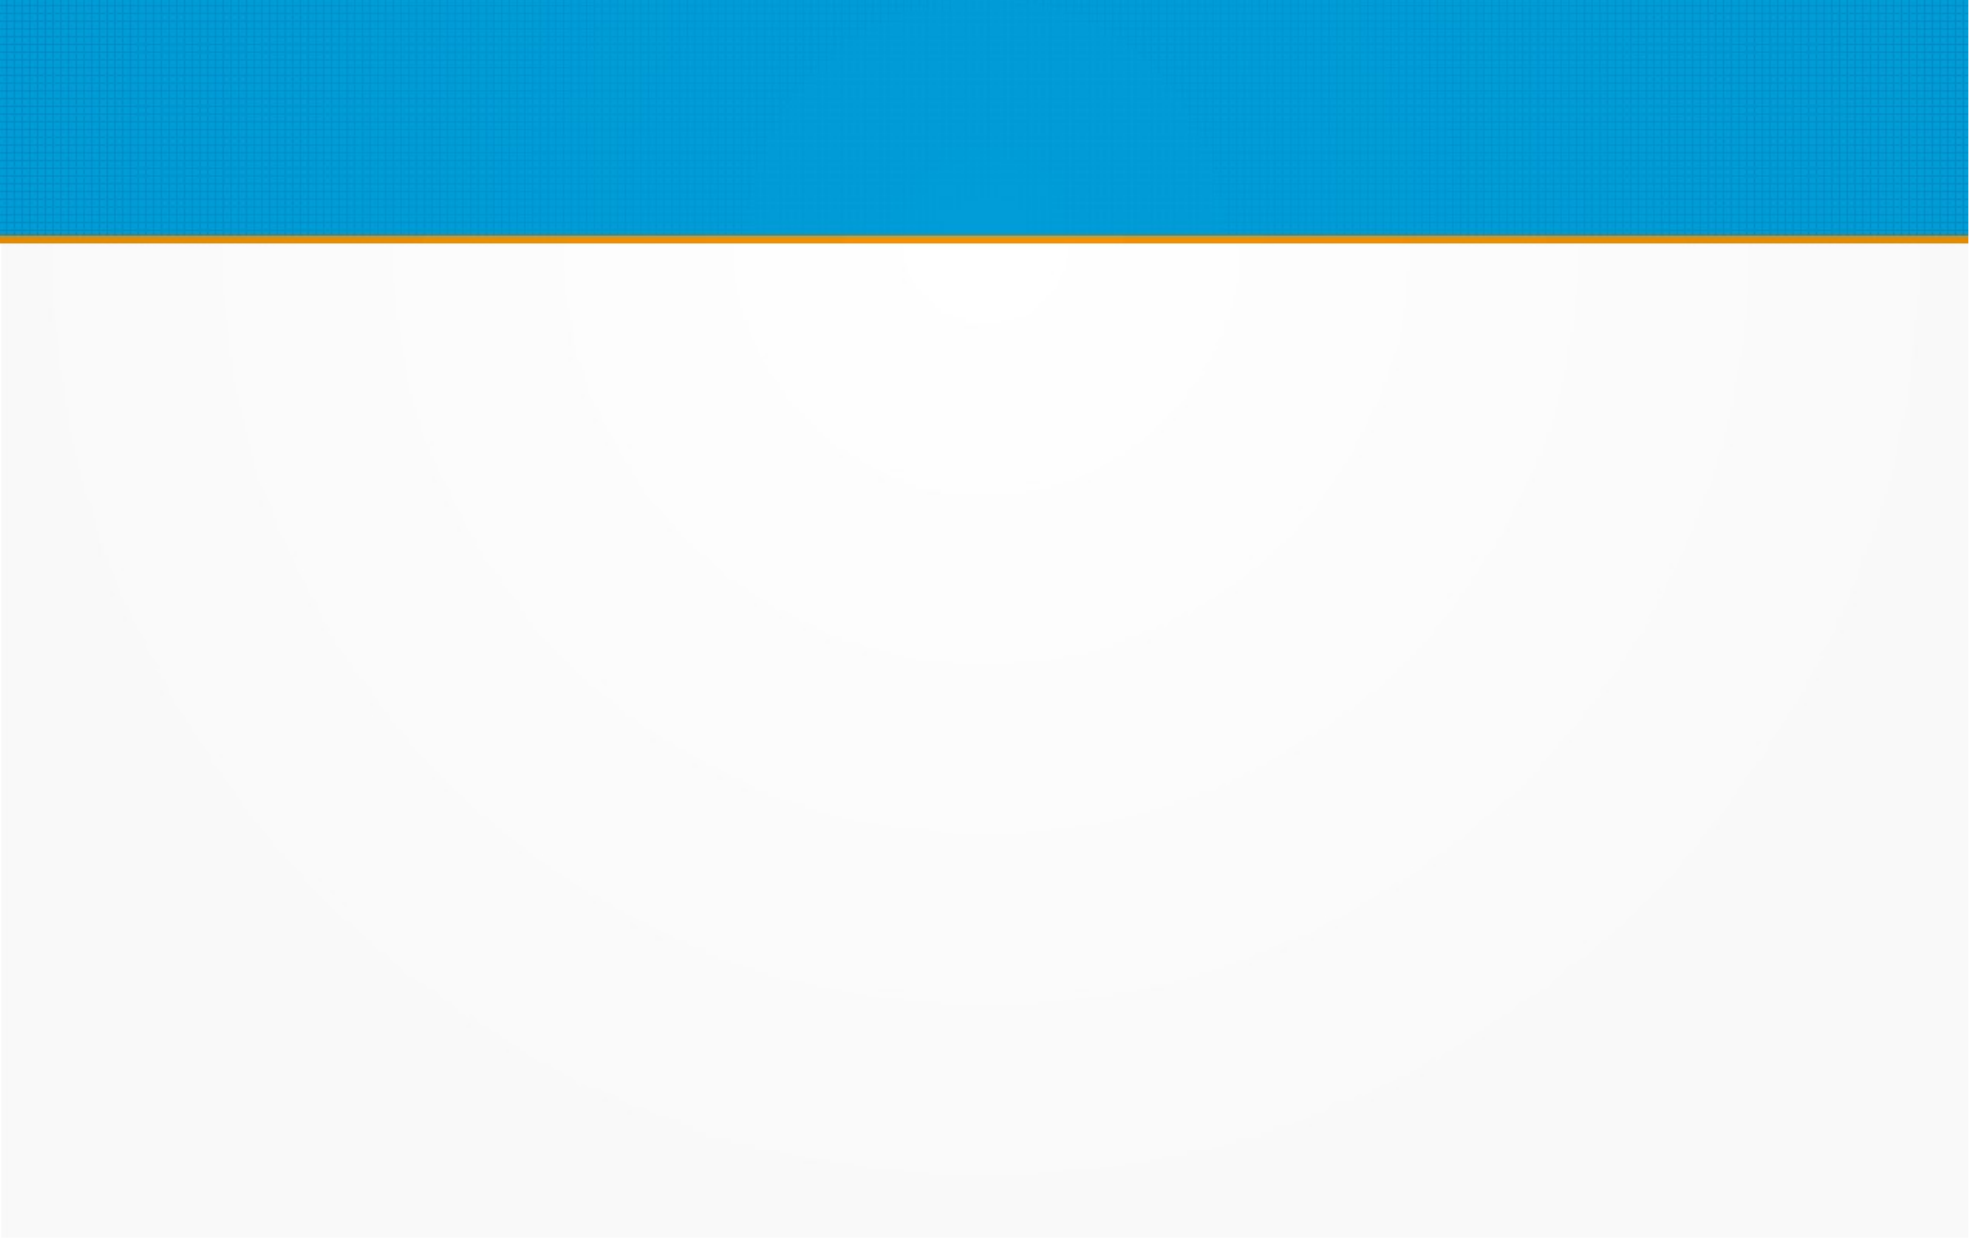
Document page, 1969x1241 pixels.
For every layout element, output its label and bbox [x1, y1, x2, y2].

picture [0, 233, 1969, 1241]
